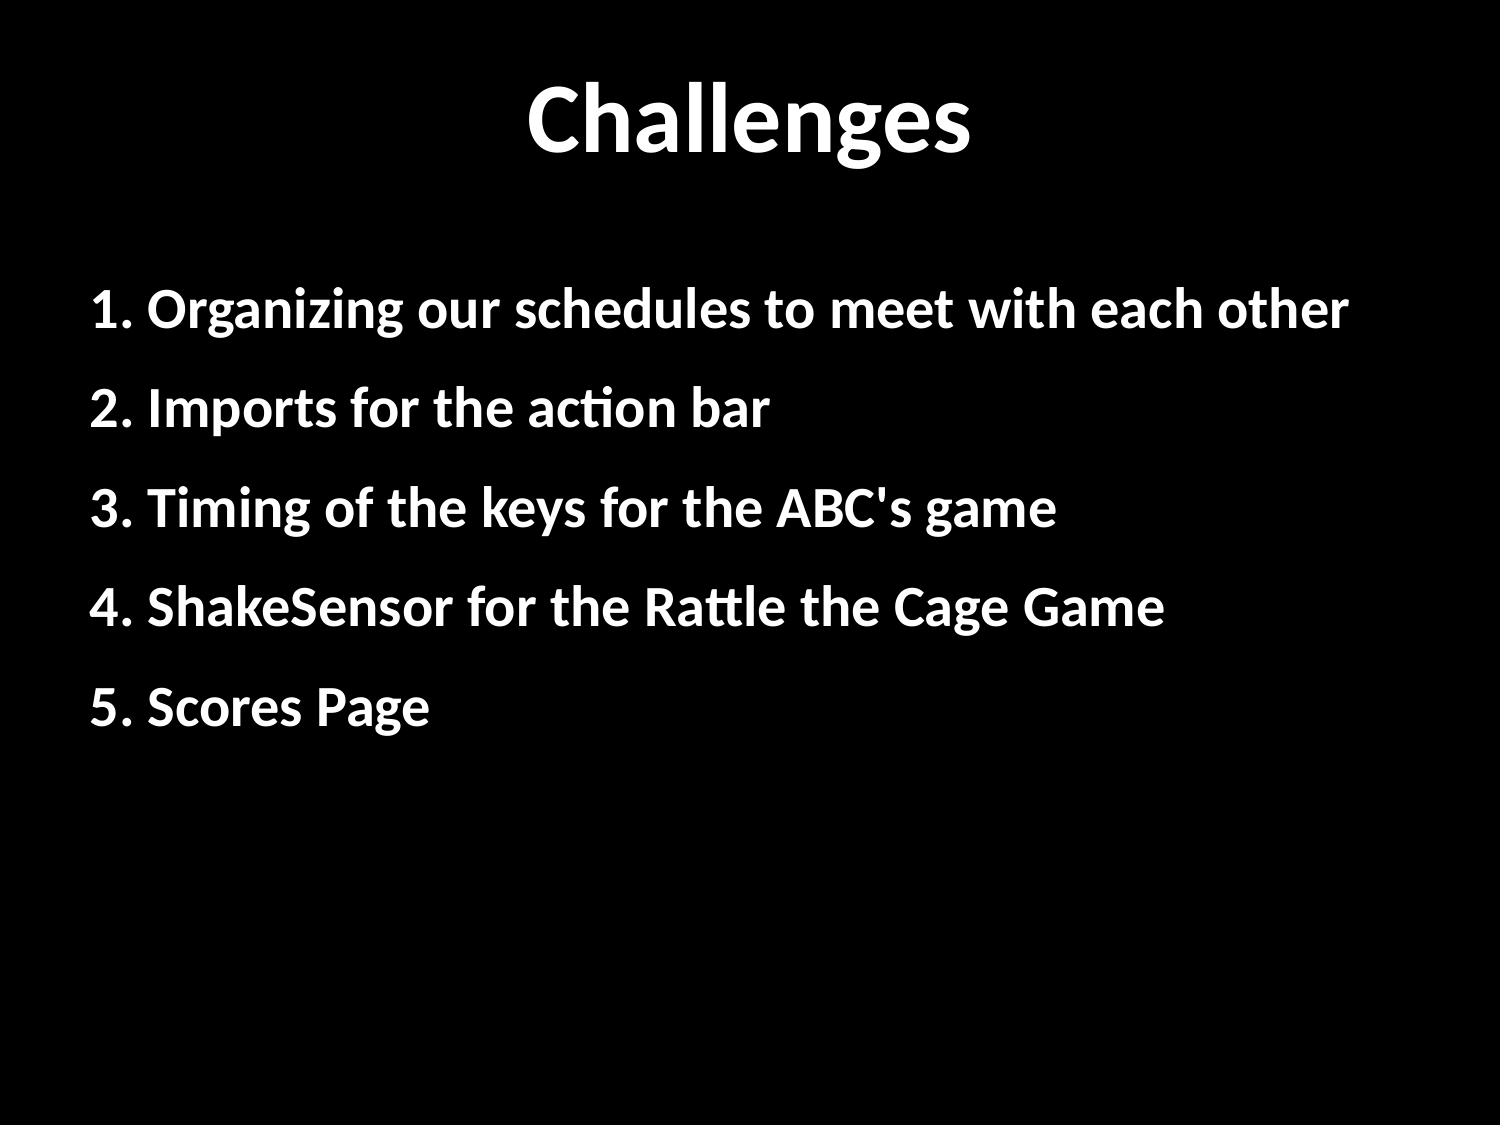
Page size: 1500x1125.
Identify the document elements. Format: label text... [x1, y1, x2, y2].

list 1. Organizing our schedules to meet with each other 2. Imports for the action bar 3. Timing of the keys for the ABC's game 4. ShakeSensor for the Rattle the Cage Game 5. Scores Page [75, 262, 1425, 1005]
title Challenges [75, 45, 1425, 233]
